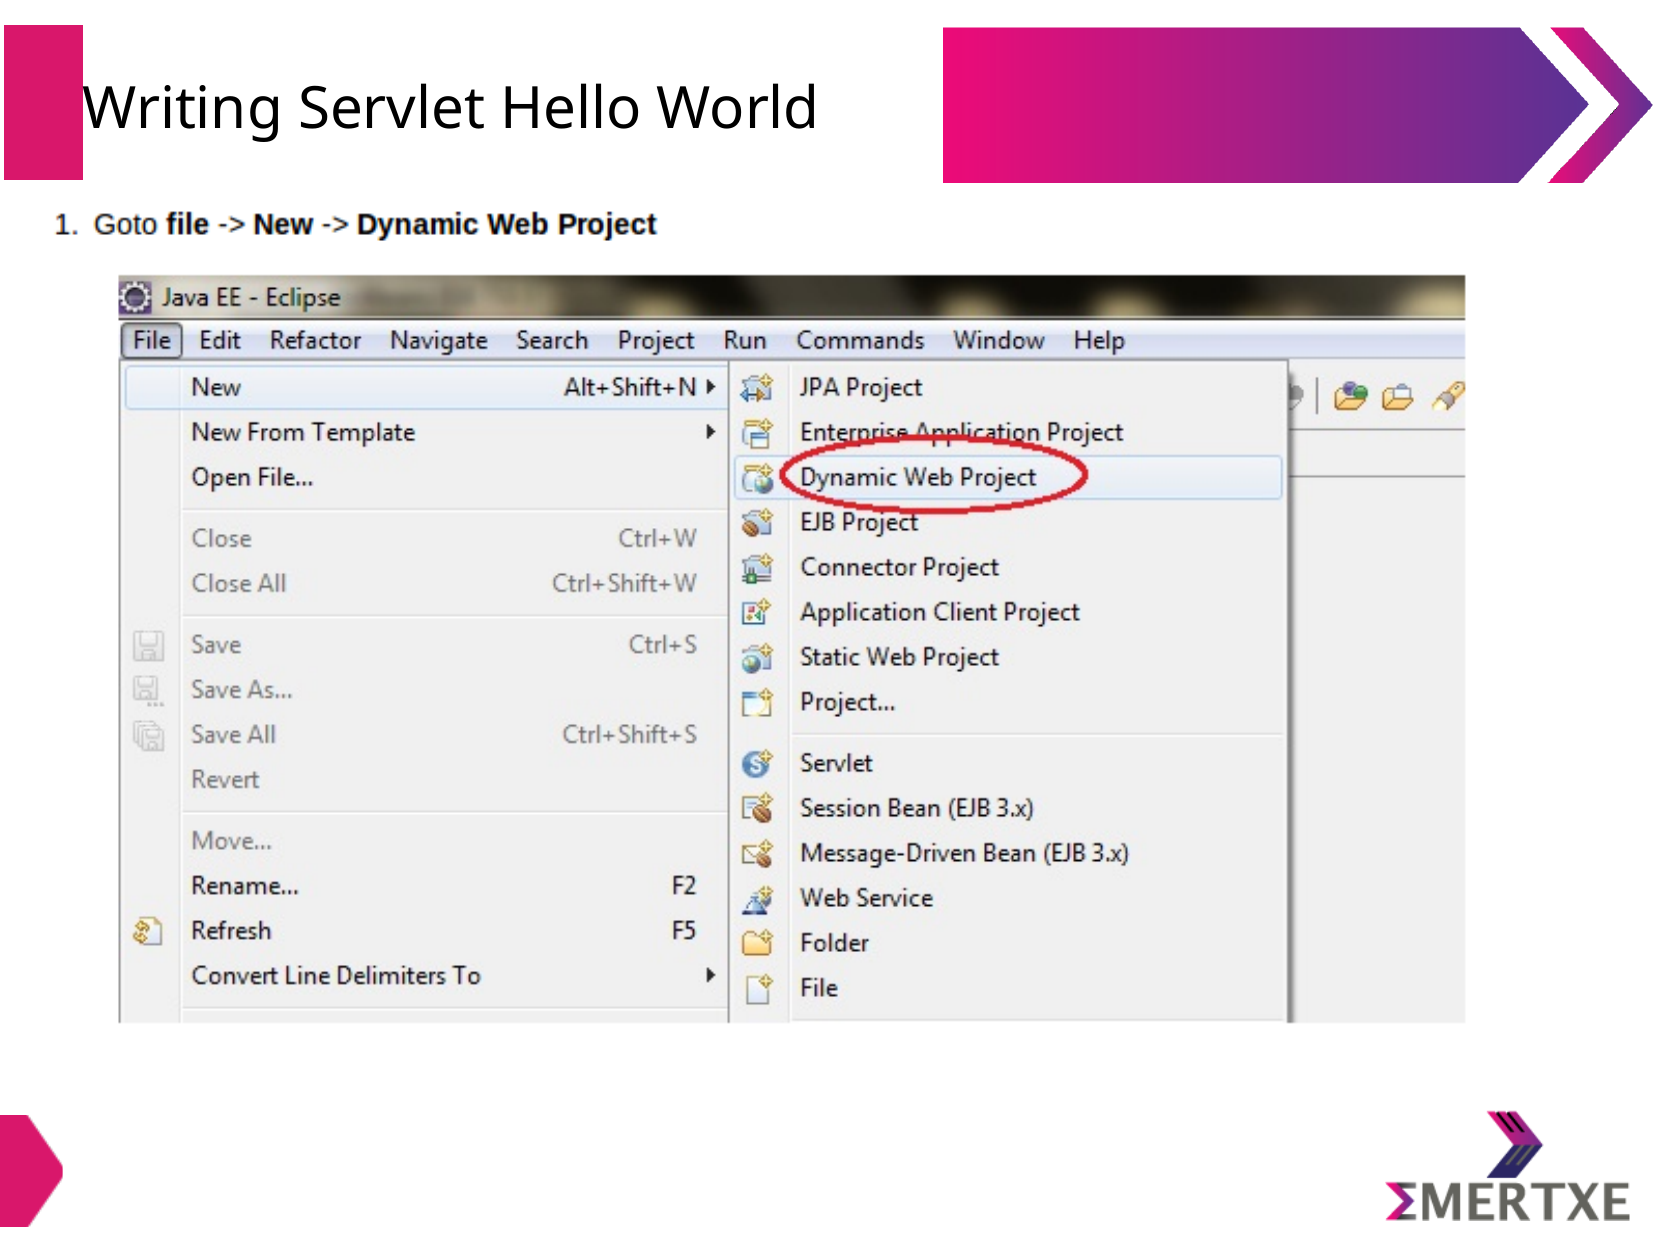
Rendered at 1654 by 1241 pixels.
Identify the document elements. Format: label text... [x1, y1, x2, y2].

picture [1571, 27, 1653, 183]
picture [1385, 1107, 1631, 1221]
picture [30, 194, 1561, 1051]
title Writing Servlet Hello World [82, 2, 1571, 210]
